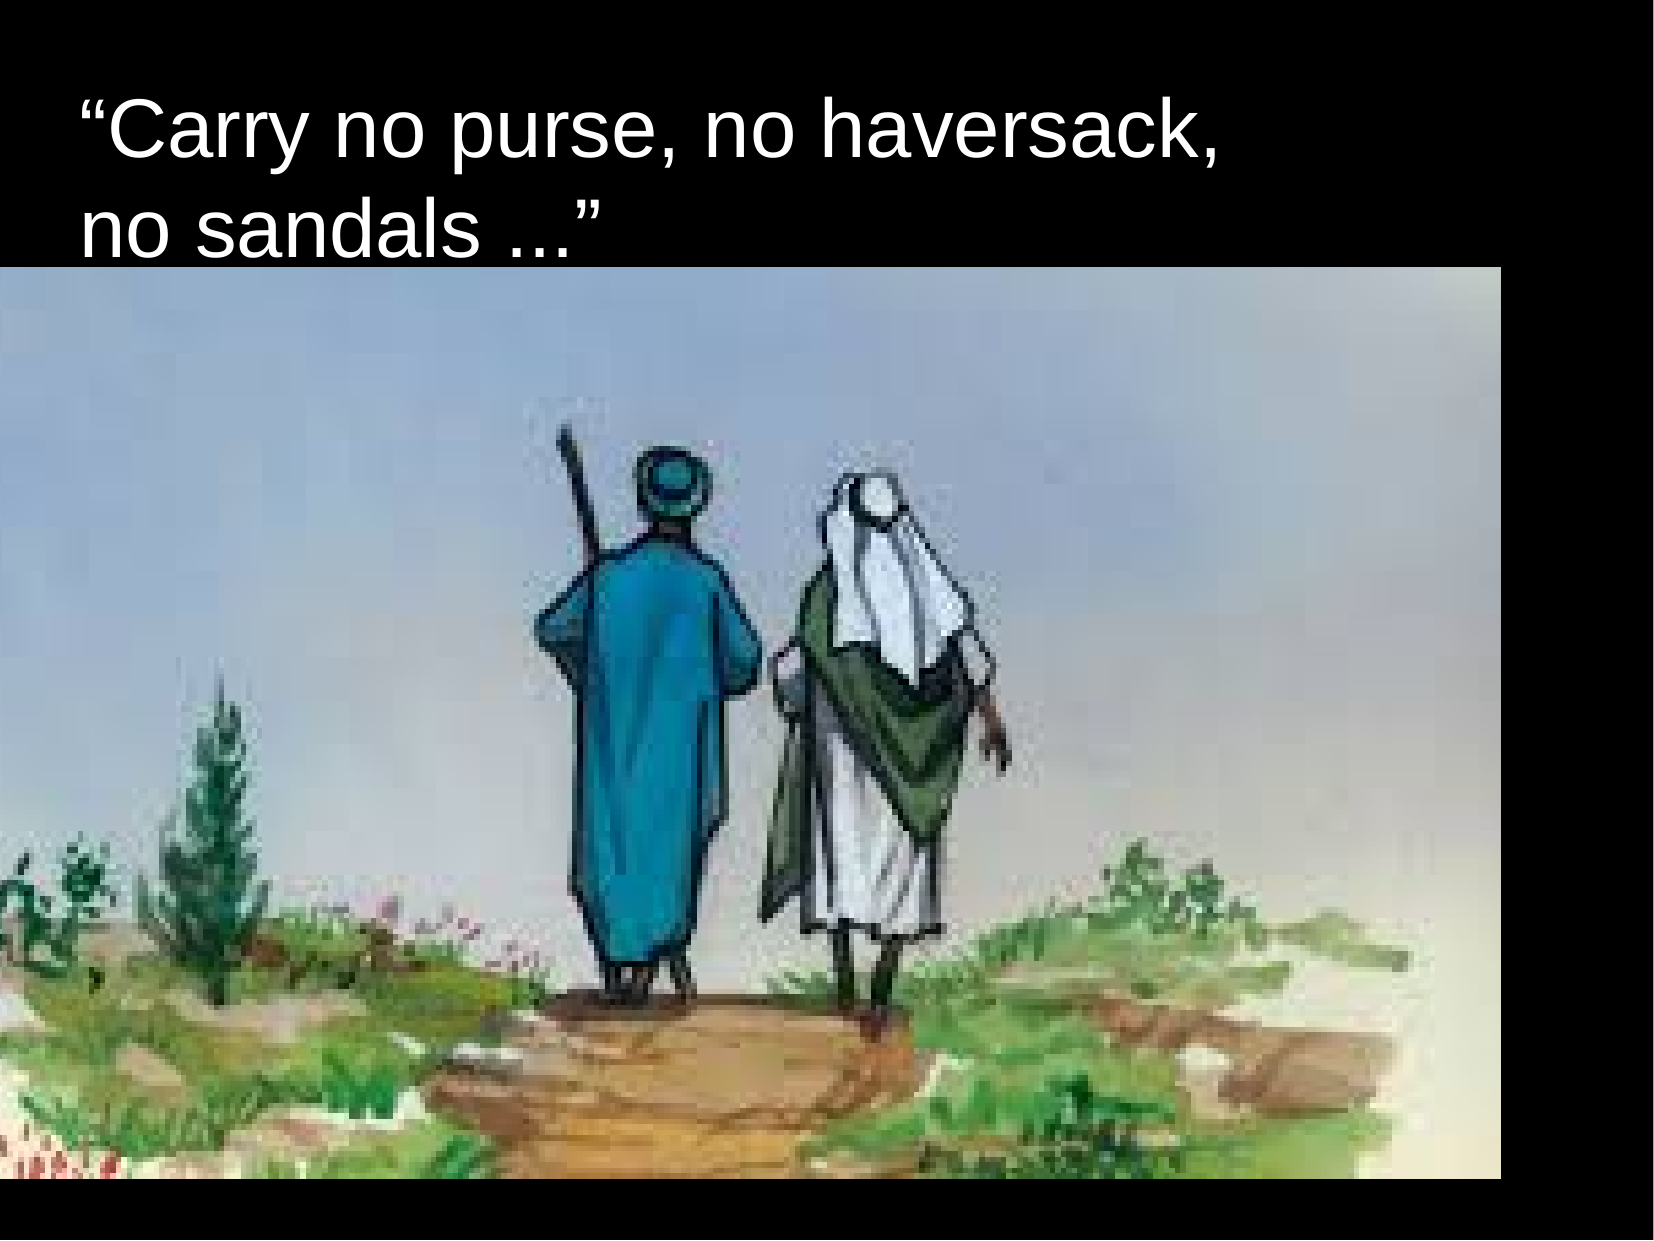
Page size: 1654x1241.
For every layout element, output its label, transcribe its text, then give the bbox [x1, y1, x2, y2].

text_box [0, 267, 1501, 1179]
text_box “Carry no purse, no haversack, no sandals ...” [64, 66, 1258, 282]
